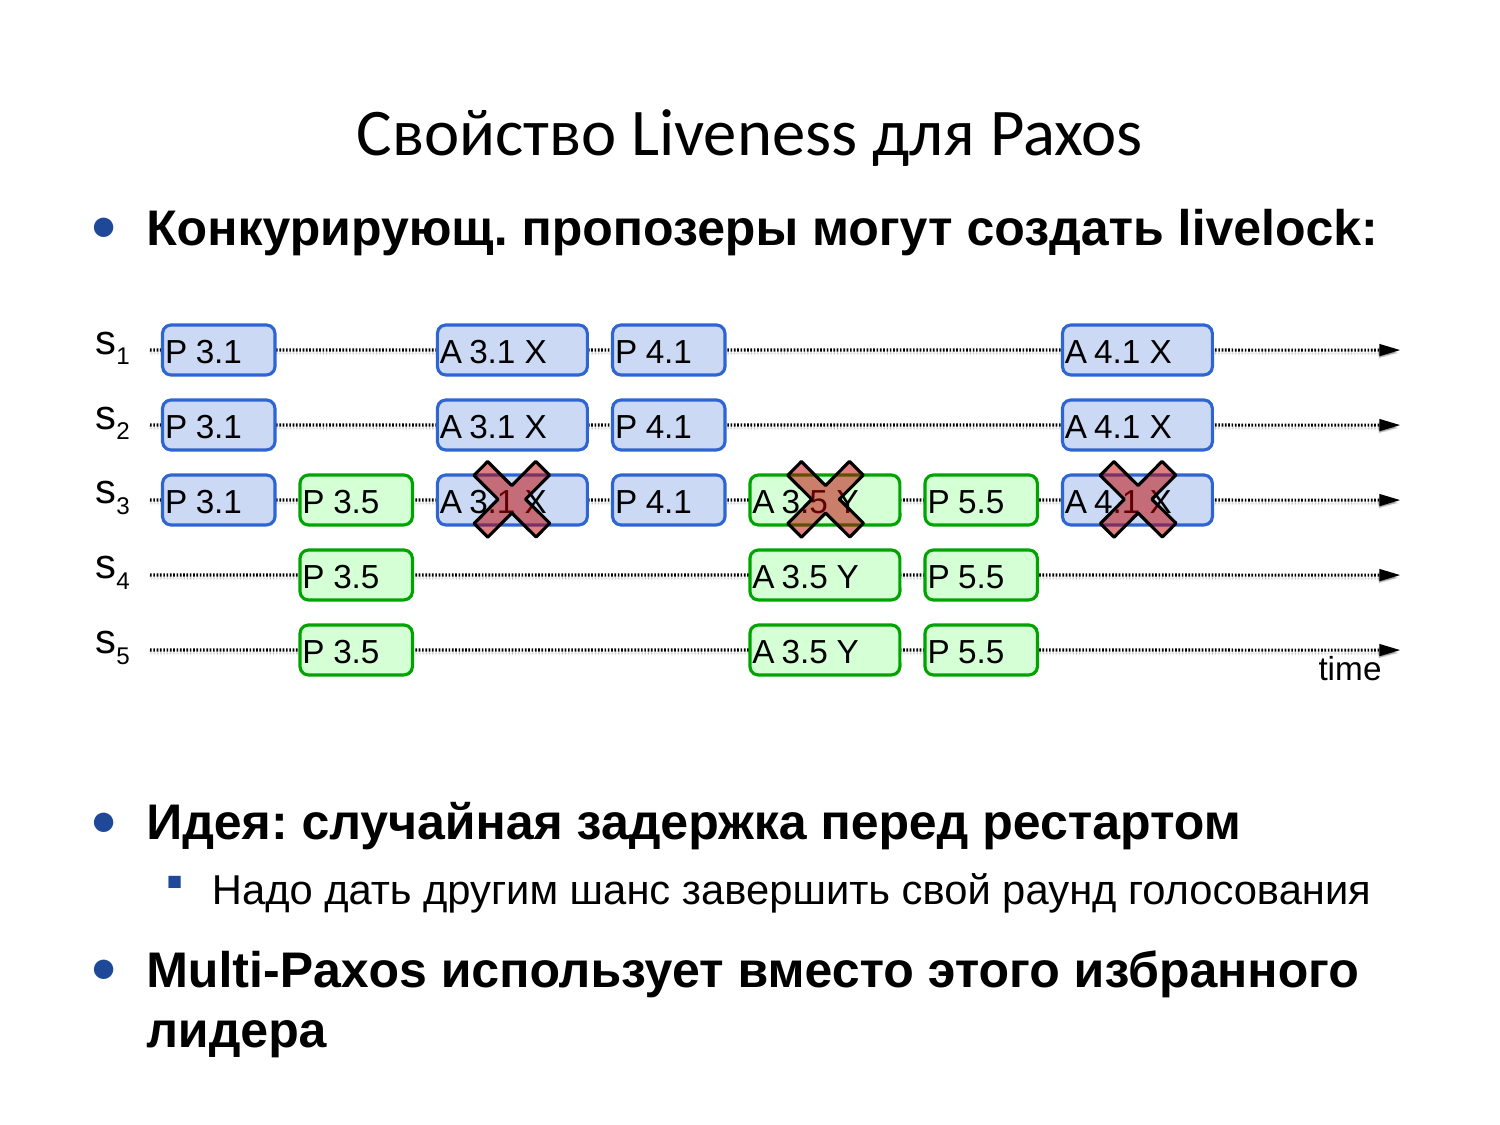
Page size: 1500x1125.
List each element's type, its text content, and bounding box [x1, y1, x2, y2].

text_box P 3.1 [162, 474, 276, 526]
text_box A 4.1 X [1128, 514, 1149, 525]
text_box A 3.5 Y [749, 474, 811, 526]
title Свойство Liveness для Paxos [75, 45, 1426, 233]
text_box P 4.1 [612, 474, 726, 526]
text_box s4 [74, 536, 150, 594]
text_box A 4.1 X [1062, 324, 1213, 376]
text_box A 3.5 Y [749, 624, 900, 676]
text_box A 4.1 X [1062, 399, 1213, 451]
text_box A 3.5 Y [815, 474, 836, 485]
text_box s1 [74, 312, 150, 370]
text_box [1100, 461, 1177, 538]
text_box A 3.5 Y [844, 474, 900, 525]
text_box P 3.5 [300, 549, 413, 601]
text_box s3 [74, 461, 150, 519]
text_box A 3.1 X [437, 399, 588, 451]
text_box A 3.1 X [501, 514, 522, 525]
list Конкурирующ. пропозеры могут создать livelock: Идея: случайная задержка перед рестартом Надо дать другим шанс завершить свой раунд голосования Multi-Paxos использует вместо этого избранного лидера [75, 233, 1425, 1013]
text_box A 3.1 X [437, 324, 588, 376]
text_box A 4.1 X [1158, 474, 1213, 525]
text_box P 3.5 [300, 624, 413, 676]
text_box s2 [74, 387, 150, 445]
text_box A 3.1 X [532, 474, 588, 525]
text_box s5 [74, 611, 150, 669]
text_box P 4.1 [612, 324, 726, 376]
text_box A 3.1 X [437, 474, 497, 526]
text_box A 3.5 Y [815, 514, 836, 525]
text_box P 3.1 [162, 399, 276, 451]
text_box P 5.5 [924, 474, 1038, 526]
text_box [473, 461, 550, 538]
text_box P 5.5 [924, 549, 1038, 601]
text_box P 5.5 [924, 624, 1038, 676]
text_box [787, 461, 864, 538]
text_box P 3.5 [300, 474, 413, 526]
text_box P 4.1 [612, 399, 726, 451]
text_box A 4.1 X [1062, 474, 1123, 526]
text_box P 3.1 [162, 324, 276, 376]
text_box A 4.1 X [1128, 474, 1148, 484]
text_box time [1299, 647, 1400, 688]
text_box A 3.1 X [502, 474, 522, 484]
text_box A 3.5 Y [749, 549, 900, 601]
